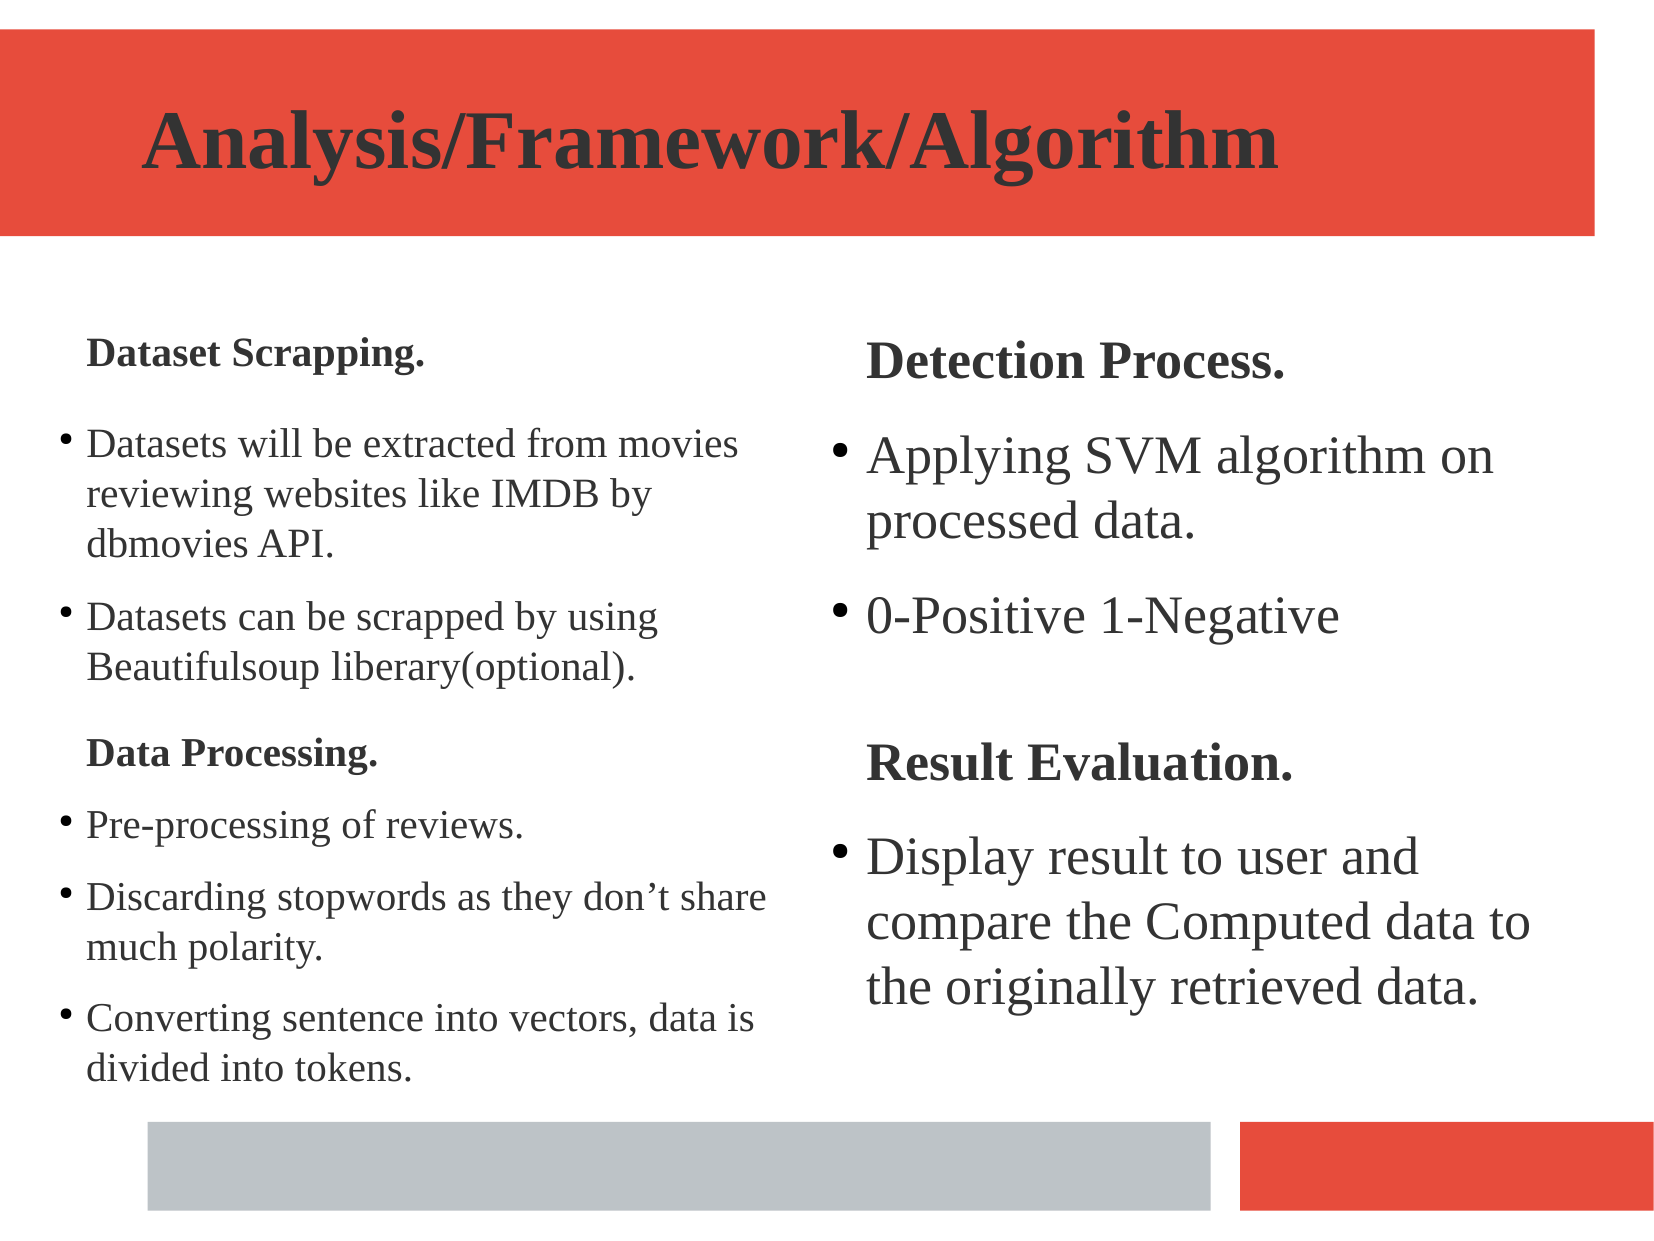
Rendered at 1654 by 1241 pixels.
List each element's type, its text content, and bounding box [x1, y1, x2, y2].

list Dataset Scrapping. Datasets will be extracted from movies reviewing websites like IMDB by dbmovies API. Datasets can be scrapped by using Beautifulsoup liberary(optional). [59, 324, 794, 691]
text_box Analysis/Framework/Algorithm [141, 28, 1595, 243]
list Detection Process. Applying SVM algorithm on processed data. 0-Positive 1-Negative [830, 324, 1566, 691]
list Result Evaluation. Display result to user and compare the Computed data to the originally retrieved data. [830, 725, 1566, 1092]
list Data Processing. Pre-processing of reviews. Discarding stopwords as they don’t share much polarity. Converting sentence into vectors, data is divided into tokens. [59, 725, 794, 1092]
